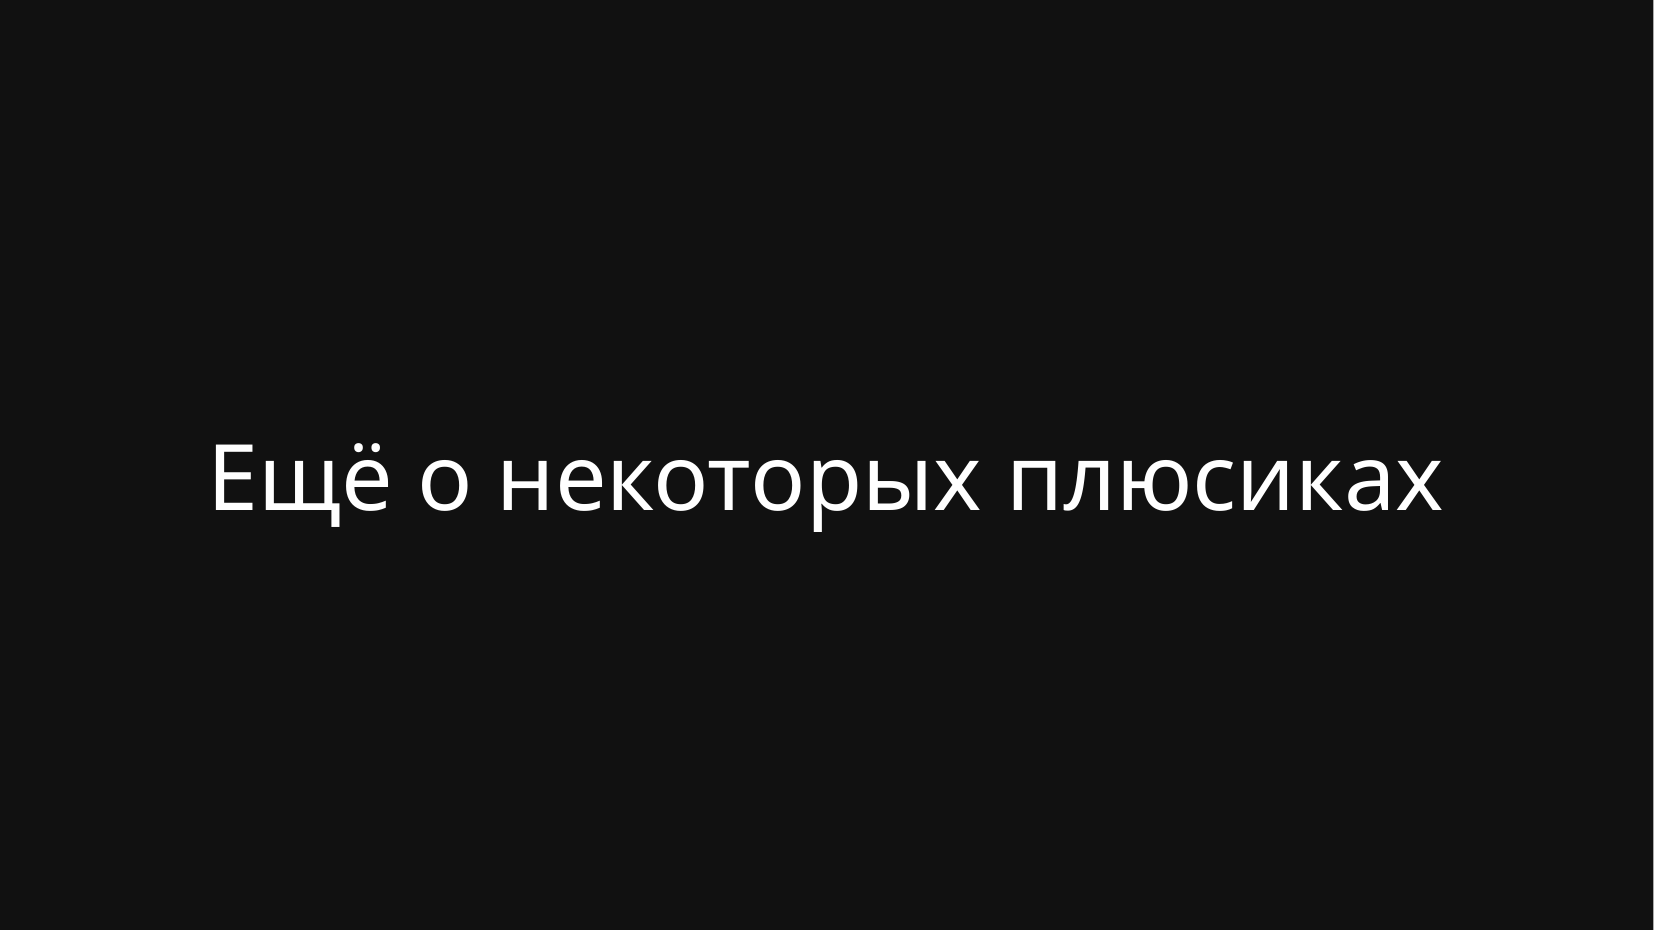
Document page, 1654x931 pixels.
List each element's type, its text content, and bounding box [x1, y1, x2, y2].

title Ещё о некоторых плюсиках [82, 397, 1571, 553]
